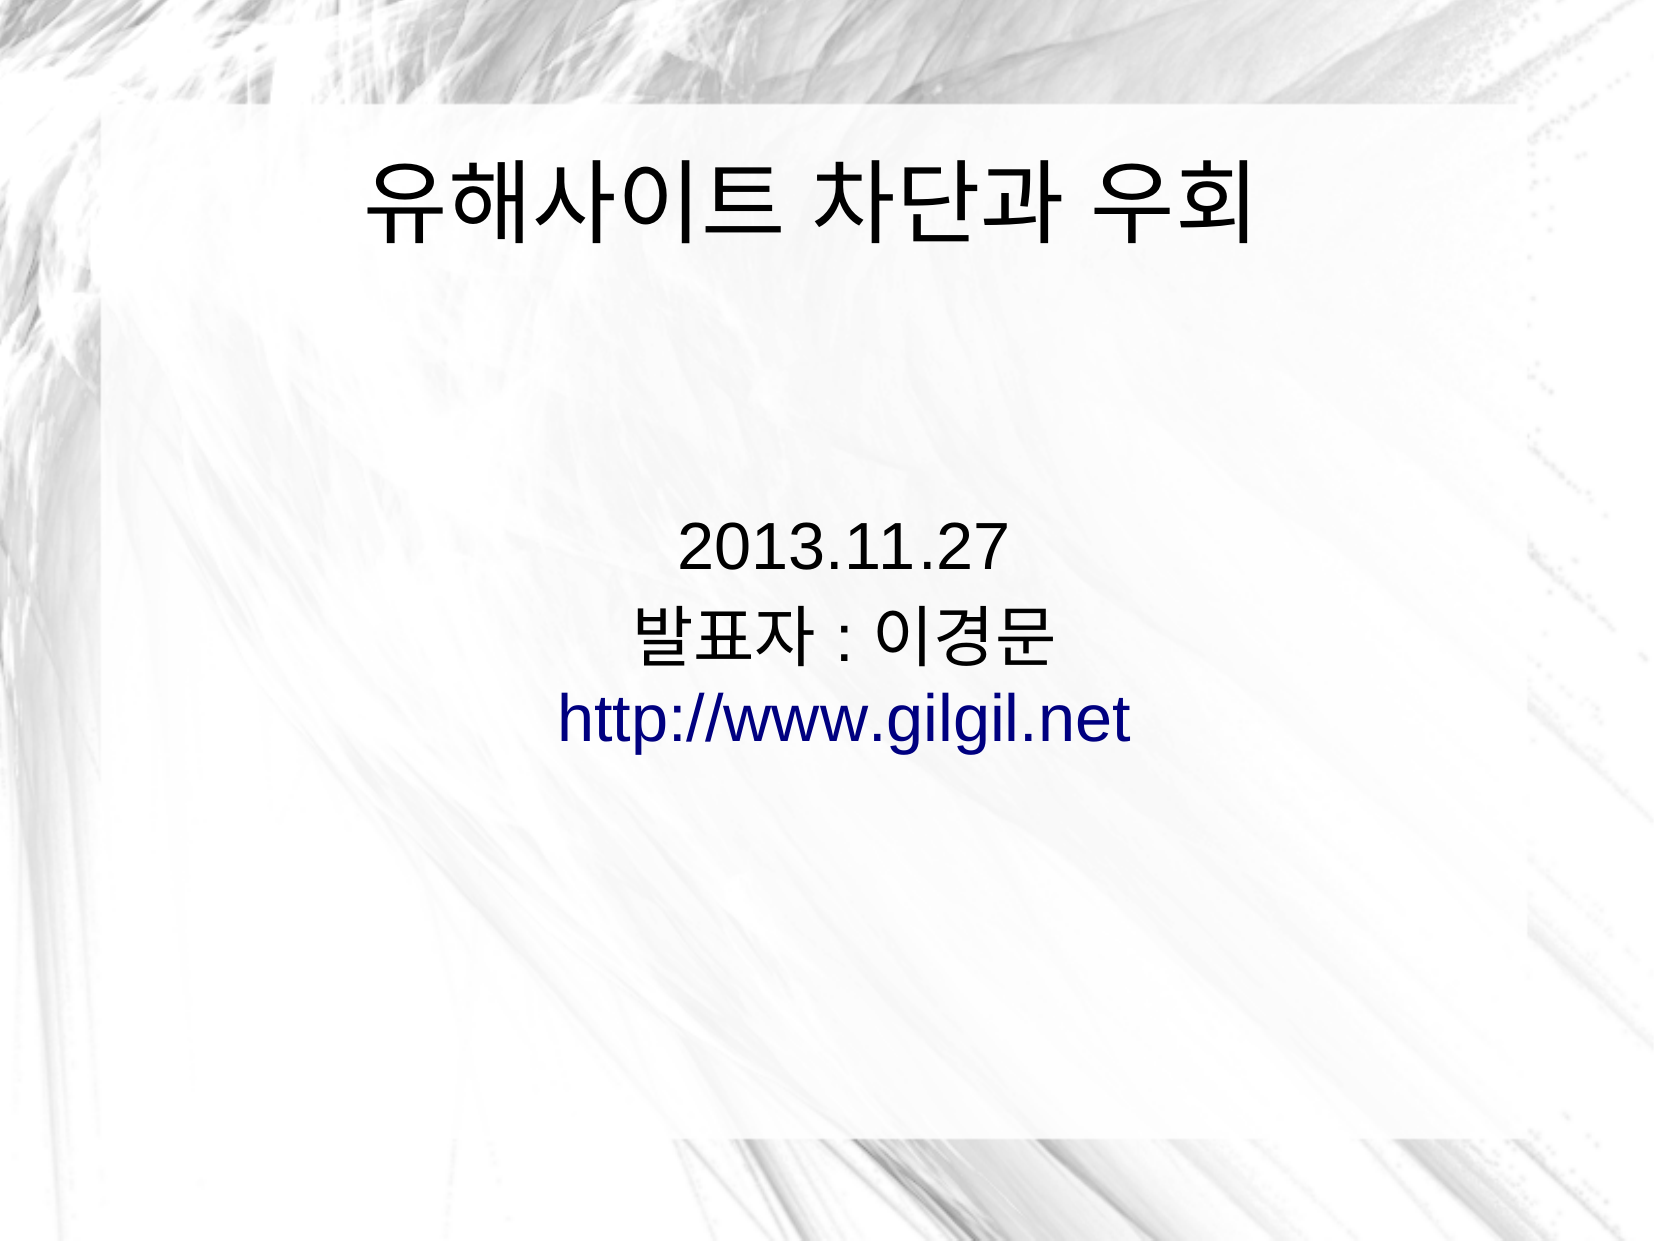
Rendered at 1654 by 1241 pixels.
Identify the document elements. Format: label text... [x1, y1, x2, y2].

picture [0, 0, 1654, 1241]
title 유해사이트 차단과 우회 [118, 112, 1506, 281]
subtitle 2013.11.27 발표자 : 이경문 http://www.gilgil.net [118, 319, 1571, 945]
